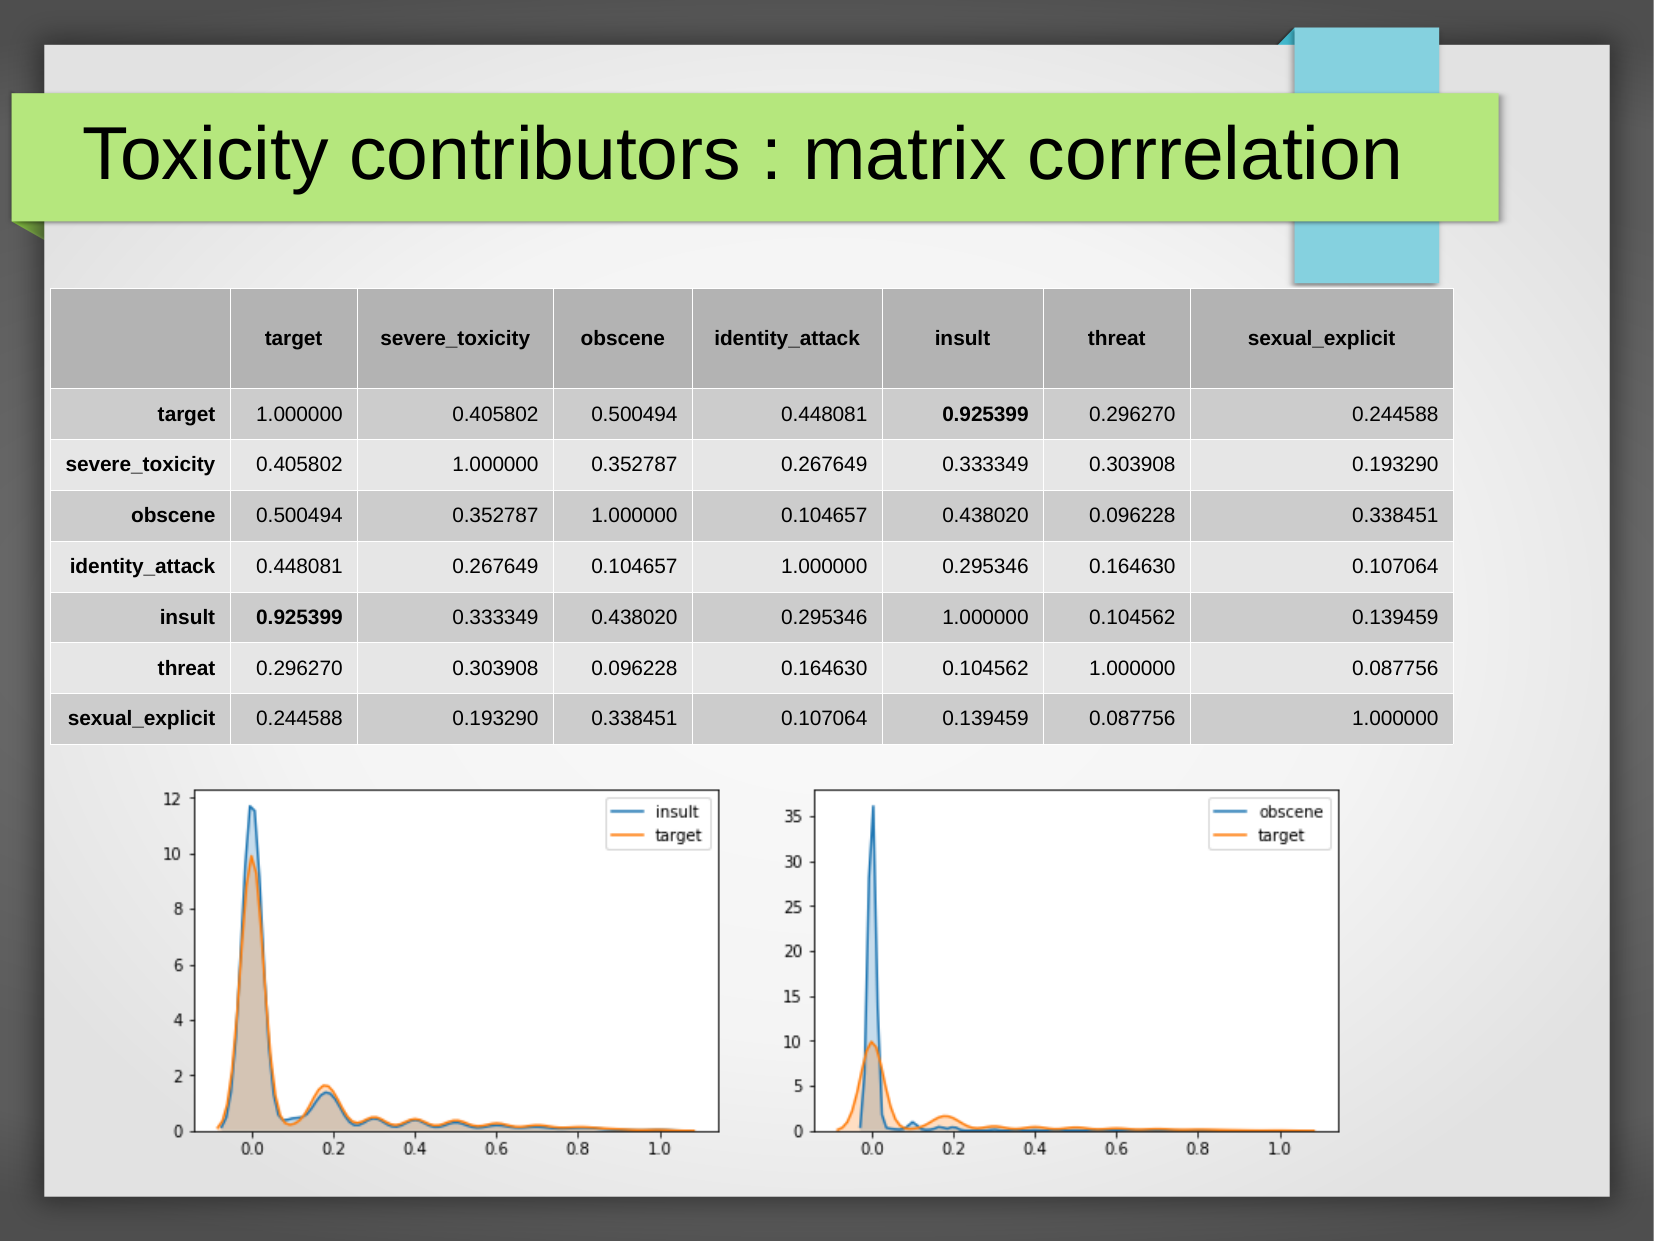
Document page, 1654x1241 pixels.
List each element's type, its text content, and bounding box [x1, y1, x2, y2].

table_cell 0.296270 [231, 643, 357, 693]
table_header [51, 289, 230, 388]
table_cell 1.000000 [1191, 694, 1453, 744]
table_header target [231, 289, 357, 388]
table_cell 1.000000 [358, 440, 553, 490]
table_cell 0.104562 [883, 643, 1043, 693]
table_cell 0.338451 [1191, 491, 1453, 541]
table_cell 0.096228 [554, 643, 692, 693]
table_cell 0.193290 [1191, 440, 1453, 490]
table_cell 0.104657 [554, 542, 692, 592]
table_cell identity_attack [51, 542, 230, 592]
table_cell 0.164630 [693, 643, 882, 693]
table_header severe_toxicity [358, 289, 553, 388]
table_cell 0.405802 [358, 389, 553, 439]
table_cell obscene [51, 491, 230, 541]
table_cell 0.267649 [693, 440, 882, 490]
table_cell 0.104562 [1044, 593, 1190, 642]
table_cell 0.405802 [231, 440, 357, 490]
table_cell 0.087756 [1044, 694, 1190, 744]
table_cell 0.267649 [358, 542, 553, 592]
table_cell 0.296270 [1044, 389, 1190, 439]
table_cell 0.139459 [883, 694, 1043, 744]
table_cell severe_toxicity [51, 440, 230, 490]
title Toxicity contributors : matrix corrrelation [82, 69, 1488, 238]
table_cell 1.000000 [554, 491, 692, 541]
table_cell 0.500494 [231, 491, 357, 541]
table_cell 0.164630 [1044, 542, 1190, 592]
table_cell insult [51, 593, 230, 642]
table_cell 0.333349 [358, 593, 553, 642]
table_cell threat [51, 643, 230, 693]
table_header sexual_explicit [1191, 289, 1453, 388]
table_cell 0.303908 [358, 643, 553, 693]
table_cell 0.352787 [358, 491, 553, 541]
table_cell 0.338451 [554, 694, 692, 744]
table_cell 0.500494 [554, 389, 692, 439]
table_cell 0.352787 [554, 440, 692, 490]
table_cell 0.244588 [231, 694, 357, 744]
table_cell 0.107064 [1191, 542, 1453, 592]
table_header obscene [554, 289, 692, 388]
table_cell 0.295346 [693, 593, 882, 642]
table_cell 0.333349 [883, 440, 1043, 490]
table_cell 0.448081 [693, 389, 882, 439]
table_cell 0.448081 [231, 542, 357, 592]
table_cell 0.925399 [231, 593, 357, 642]
table_cell 0.193290 [358, 694, 553, 744]
picture [0, 0, 1654, 1241]
table_cell sexual_explicit [51, 694, 230, 744]
table_cell 0.104657 [693, 491, 882, 541]
table_cell 0.107064 [693, 694, 882, 744]
table_cell 0.096228 [1044, 491, 1190, 541]
table_cell 0.244588 [1191, 389, 1453, 439]
table_cell 1.000000 [883, 593, 1043, 642]
table_cell 1.000000 [693, 542, 882, 592]
table_cell 0.438020 [883, 491, 1043, 541]
table_cell 0.925399 [883, 389, 1043, 439]
table_cell 0.295346 [883, 542, 1043, 592]
table_header insult [883, 289, 1043, 388]
table_header threat [1044, 289, 1190, 388]
table_cell 0.438020 [554, 593, 692, 642]
table_cell 0.303908 [1044, 440, 1190, 490]
table_cell 0.139459 [1191, 593, 1453, 642]
table_cell target [51, 389, 230, 439]
table_header identity_attack [693, 289, 882, 388]
table_cell 0.087756 [1191, 643, 1453, 693]
table_cell 1.000000 [231, 389, 357, 439]
table_cell 1.000000 [1044, 643, 1190, 693]
